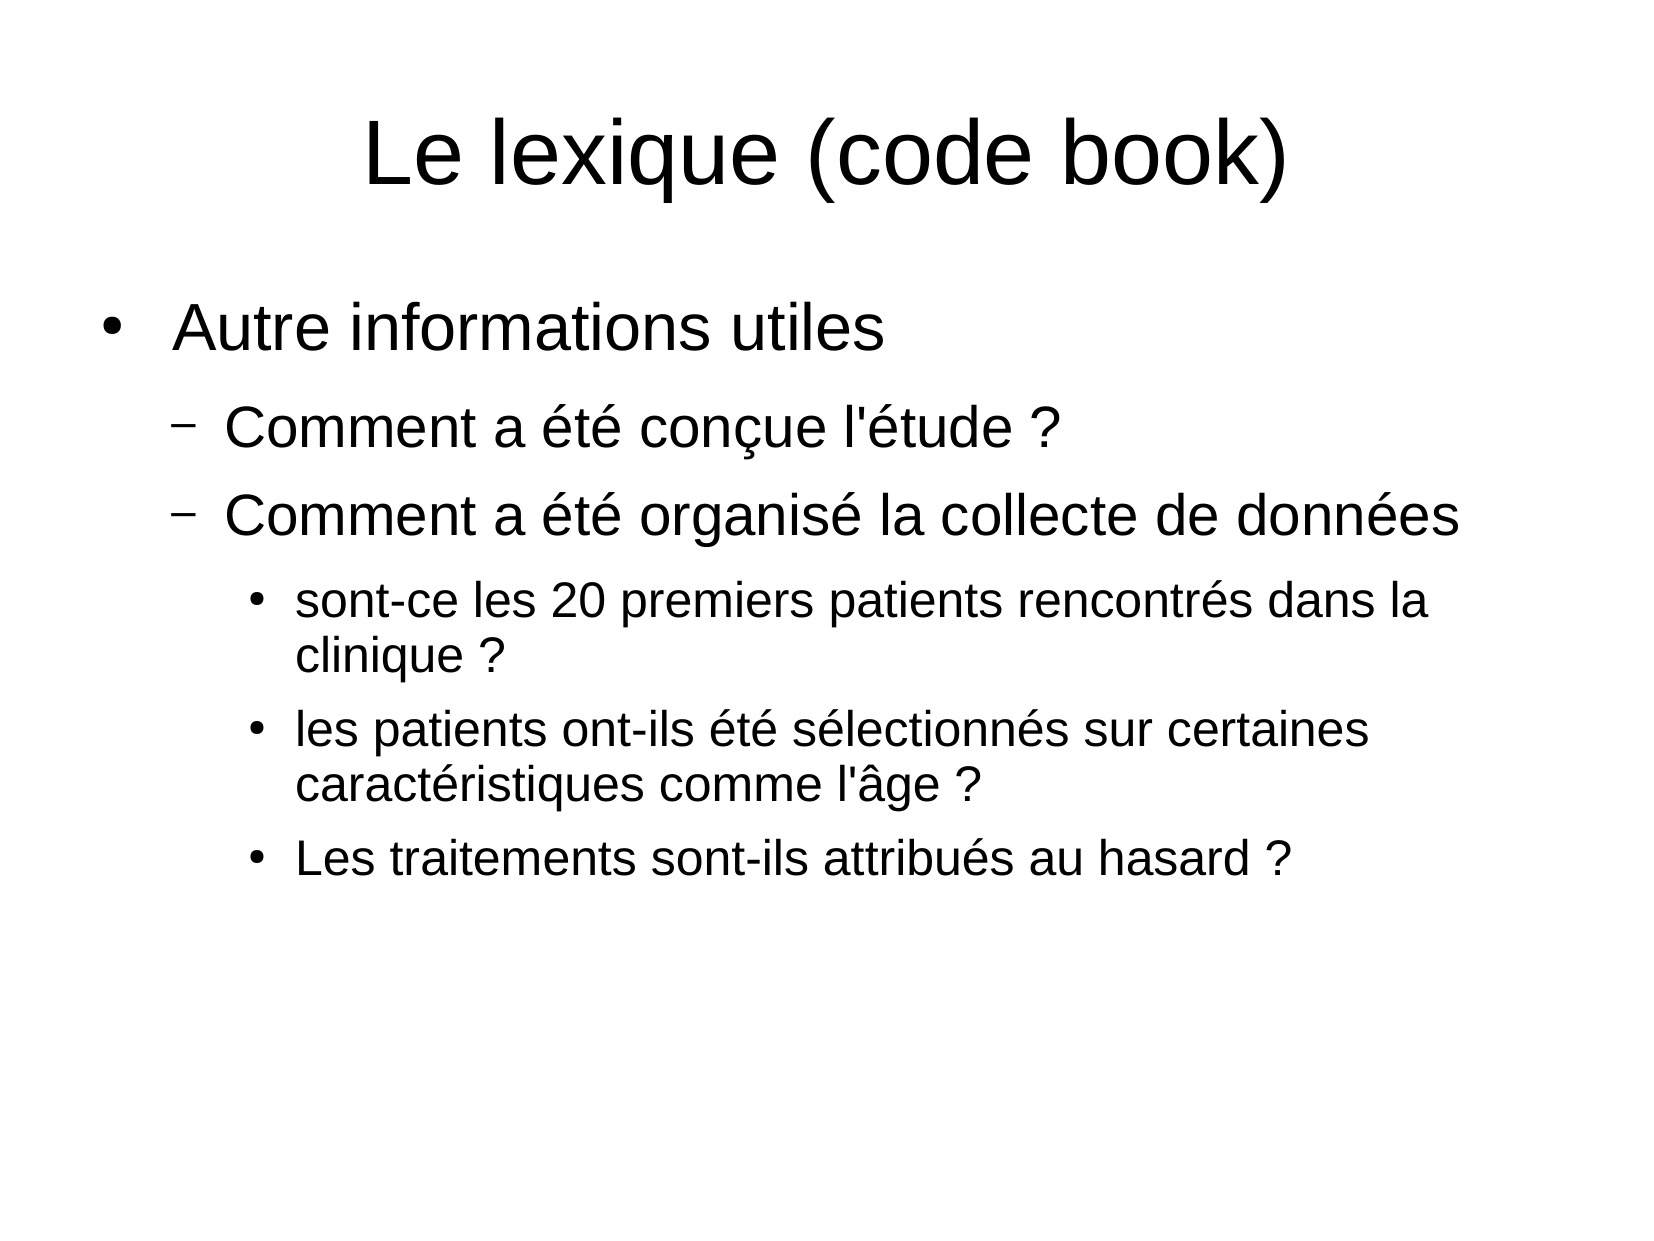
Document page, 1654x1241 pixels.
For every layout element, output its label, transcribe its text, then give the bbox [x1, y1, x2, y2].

list Autre informations utiles Comment a été conçue l'étude ? Comment a été organisé la collecte de données sont-ce les 20 premiers patients rencontrés dans la clinique ? les patients ont-ils été sélectionnés sur certaines caractéristiques comme l'âge ? Les traitements sont-ils attribués au hasard ? [82, 290, 1571, 1010]
title Le lexique (code book) [82, 49, 1571, 257]
